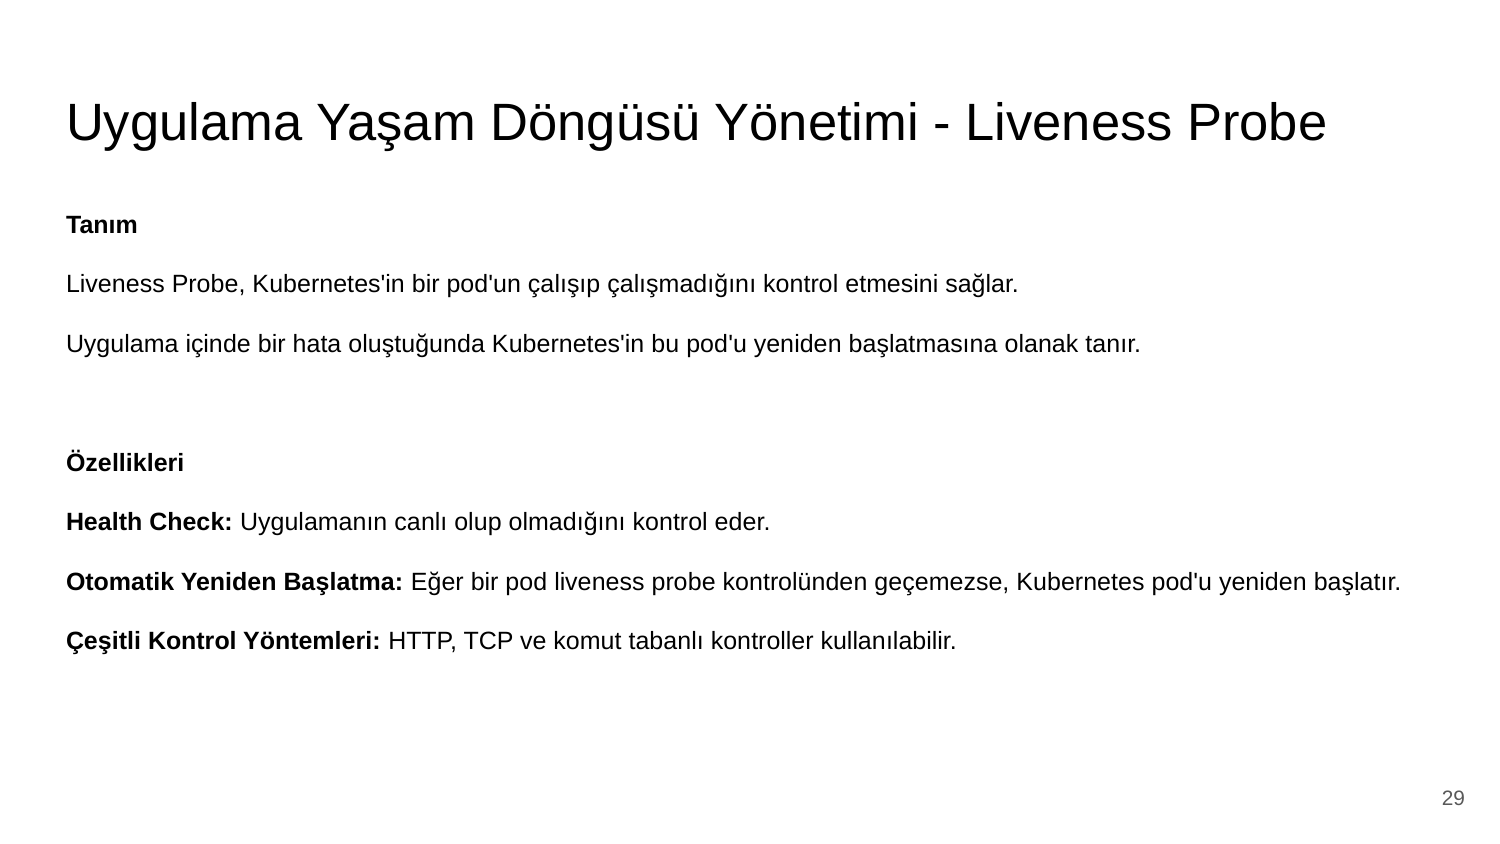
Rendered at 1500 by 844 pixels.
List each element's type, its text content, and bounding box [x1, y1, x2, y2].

list Tanım Liveness Probe, Kubernetes'in bir pod'un çalışıp çalışmadığını kontrol etmesini sağlar. Uygulama içinde bir hata oluştuğunda Kubernetes'in bu pod'u yeniden başlatmasına olanak tanır. Özellikleri Health Check: Uygulamanın canlı olup olmadığını kontrol eder. Otomatik Yeniden Başlatma: Eğer bir pod liveness probe kontrolünden geçemezse, Kubernetes pod'u yeniden başlatır. Çeşitli Kontrol Yöntemleri: HTTP, TCP ve komut tabanlı kontroller kullanılabilir. [51, 189, 1449, 750]
title Uygulama Yaşam Döngüsü Yönetimi - Liveness Probe [51, 72, 1449, 167]
slide_number <number> [1389, 764, 1480, 830]
